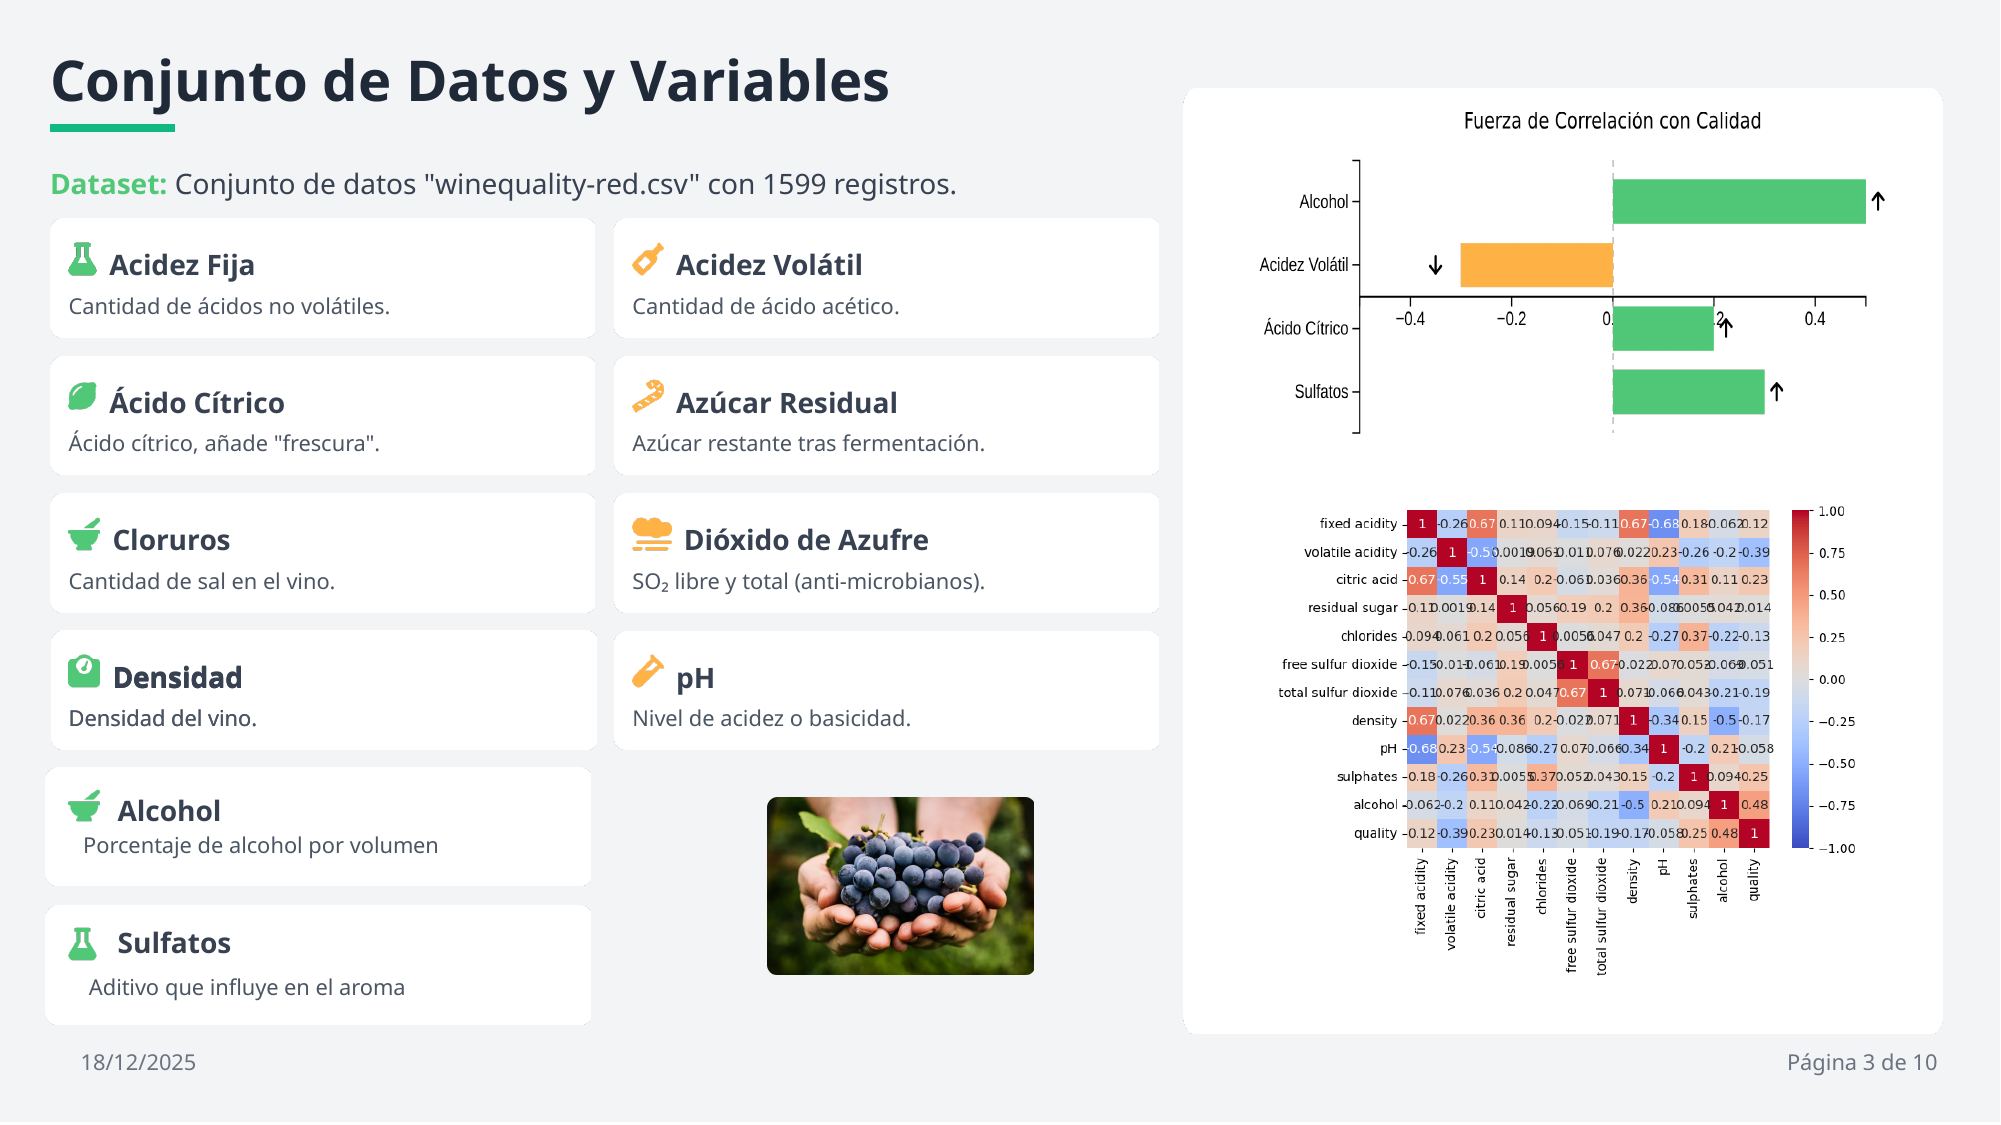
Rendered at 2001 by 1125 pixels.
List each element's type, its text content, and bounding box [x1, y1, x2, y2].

text_box Sulfatos [117, 915, 296, 960]
text_box Cantidad de ácidos no volátiles. [68, 287, 632, 319]
text_box Página 3 de 10 [1787, 1043, 1983, 1075]
text_box 18/12/2025 [74, 1043, 265, 1075]
text_box Dióxido de Azufre [683, 512, 1022, 557]
text_box Cantidad de sal en el vino. [68, 562, 632, 594]
text_box Cantidad de ácido acético. [632, 287, 1210, 319]
text_box Cloruros [112, 512, 273, 557]
text_box SO₂ libre y total (anti-microbianos). [632, 562, 1242, 594]
text_box Porcentaje de alcohol por volumen [83, 826, 591, 858]
text_box Densidad [112, 650, 291, 694]
text_box Azúcar restante tras fermentación. [632, 425, 1210, 457]
text_box pH [676, 650, 729, 694]
text_box Ácido Cítrico [109, 375, 350, 419]
picture [0, 0, 2000, 1123]
text_box Conjunto de Datos y Variables [49, 49, 2000, 113]
text_box pH [682, 676, 688, 685]
text_box Ácido cítrico, añade "frescura". [68, 425, 632, 457]
text_box Nivel de acidez o basicidad. [632, 699, 1242, 732]
text_box Alcohol [117, 783, 296, 826]
text_box Acidez Volátil [676, 237, 934, 282]
text_box Dataset: Conjunto de datos "winequality-red.csv" con 1599 registros. [49, 156, 1210, 200]
text_box Azúcar Residual [676, 375, 981, 419]
text_box Aditivo que influye en el aroma [88, 968, 597, 1000]
text_box Acidez Fija [109, 237, 315, 282]
text_box Densidad del vino. [68, 699, 577, 732]
